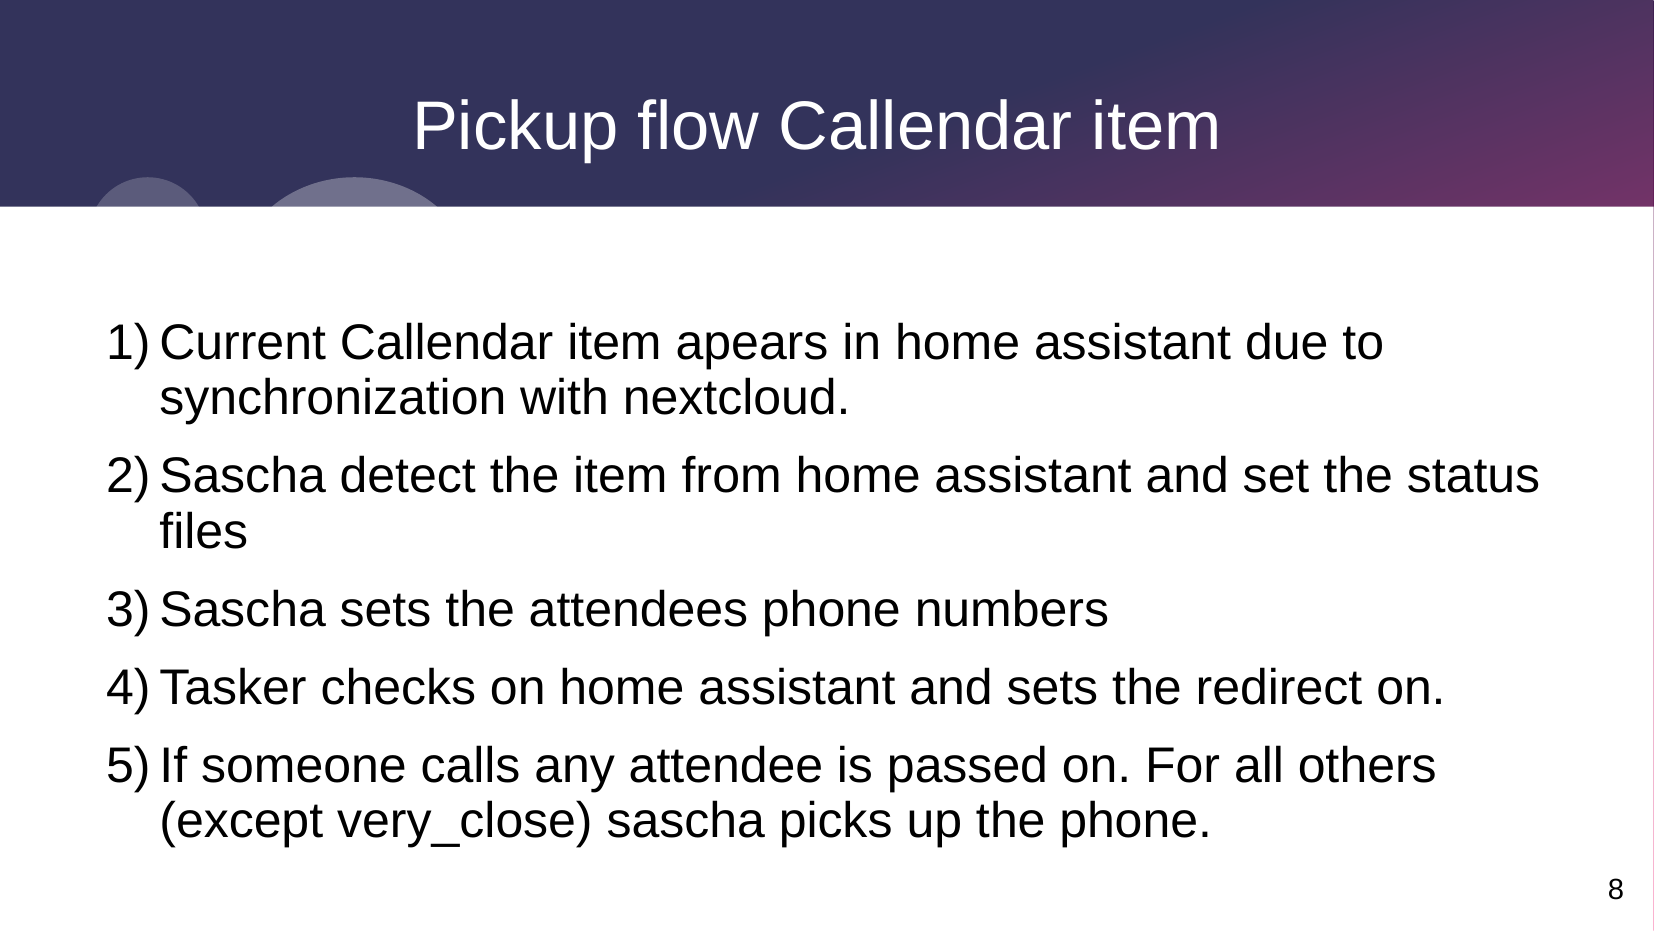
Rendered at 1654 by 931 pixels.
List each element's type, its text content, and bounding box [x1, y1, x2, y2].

title Pickup flow Callendar item [88, 44, 1565, 207]
list Current Callendar item apears in home assistant due to synchronization with nextcloud. Sascha detect the item from home assistant and set the status files Sascha sets the attendees phone numbers Tasker checks on home assistant and sets the redirect on. If someone calls any attendee is passed on. For all others (except very_close) sascha picks up the phone. [88, 236, 1565, 916]
